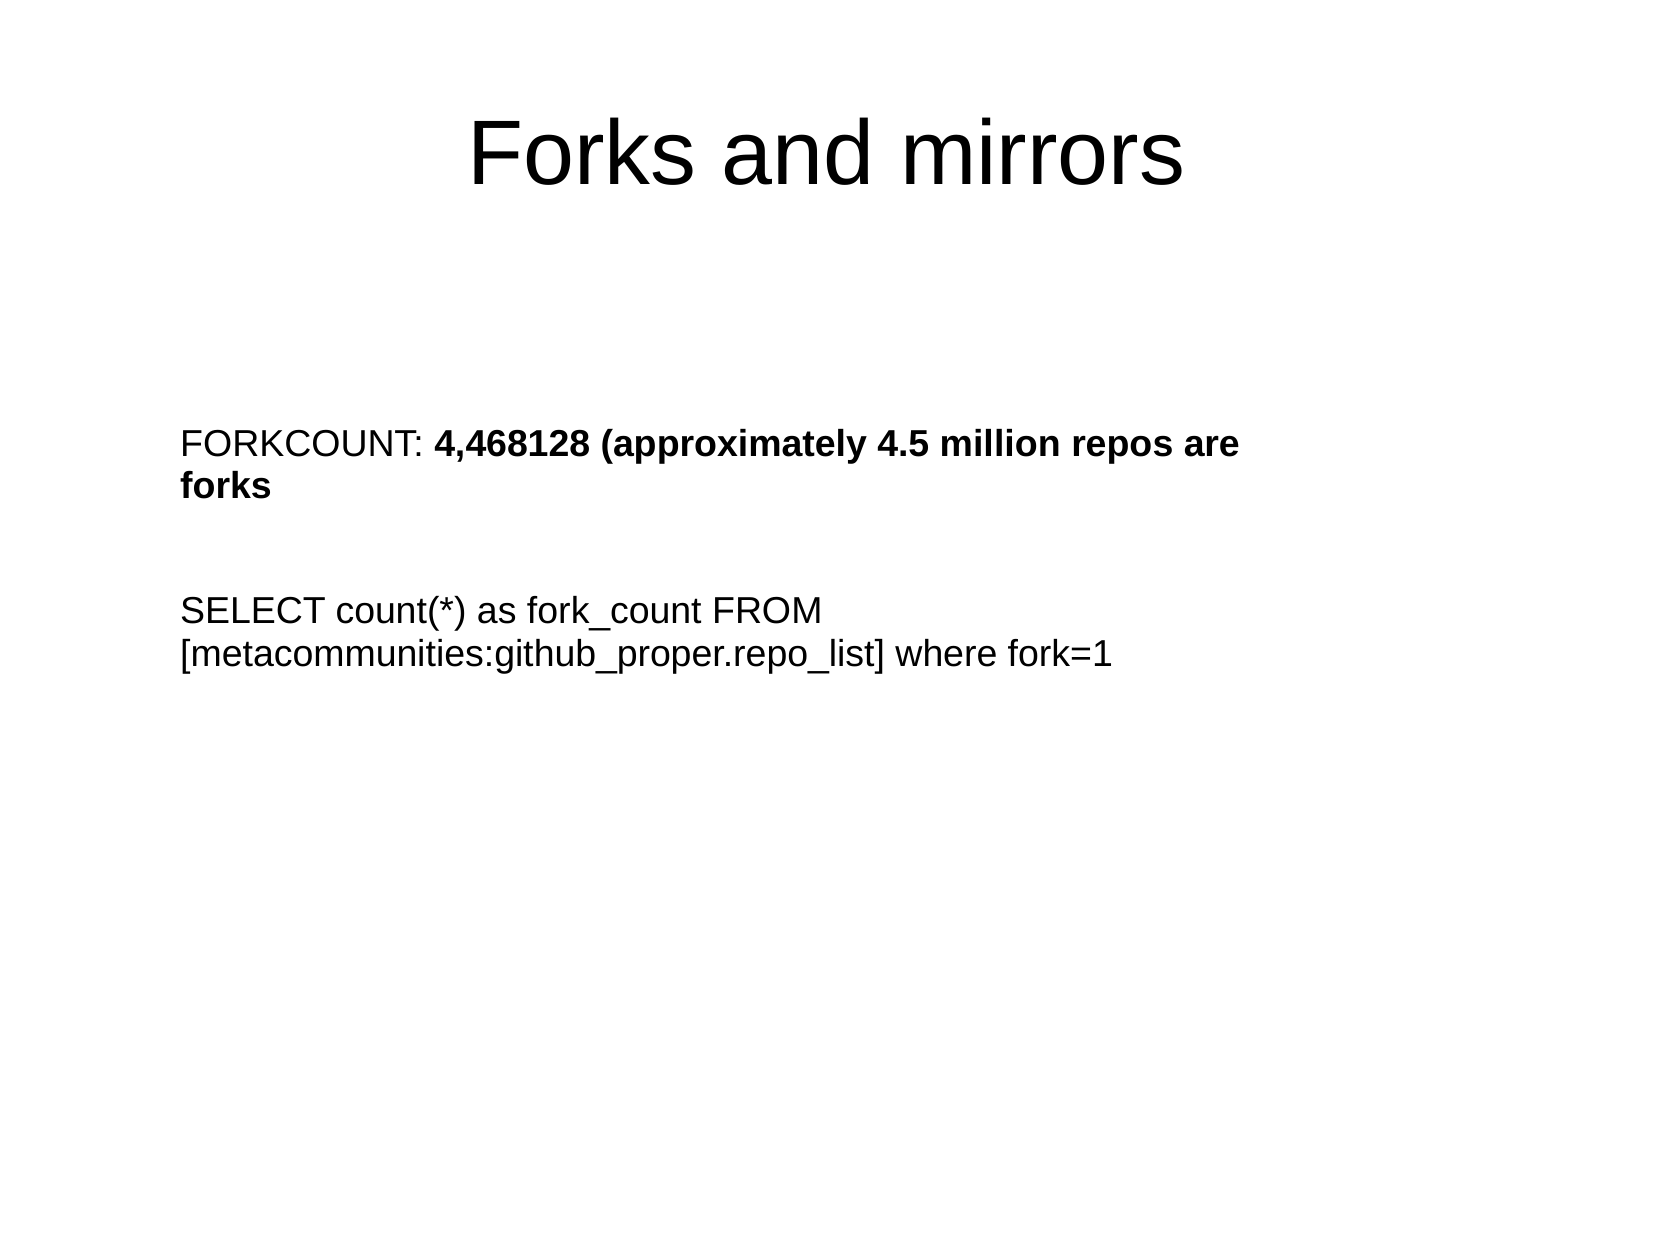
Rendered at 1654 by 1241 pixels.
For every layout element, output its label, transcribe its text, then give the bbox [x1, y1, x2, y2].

title Forks and mirrors [82, 49, 1571, 257]
text_box FORKCOUNT: 4,468128 (approximately 4.5 million repos are forks SELECT count(*) as fork_count FROM [metacommunities:github_proper.repo_list] where fork=1 [165, 330, 1300, 682]
